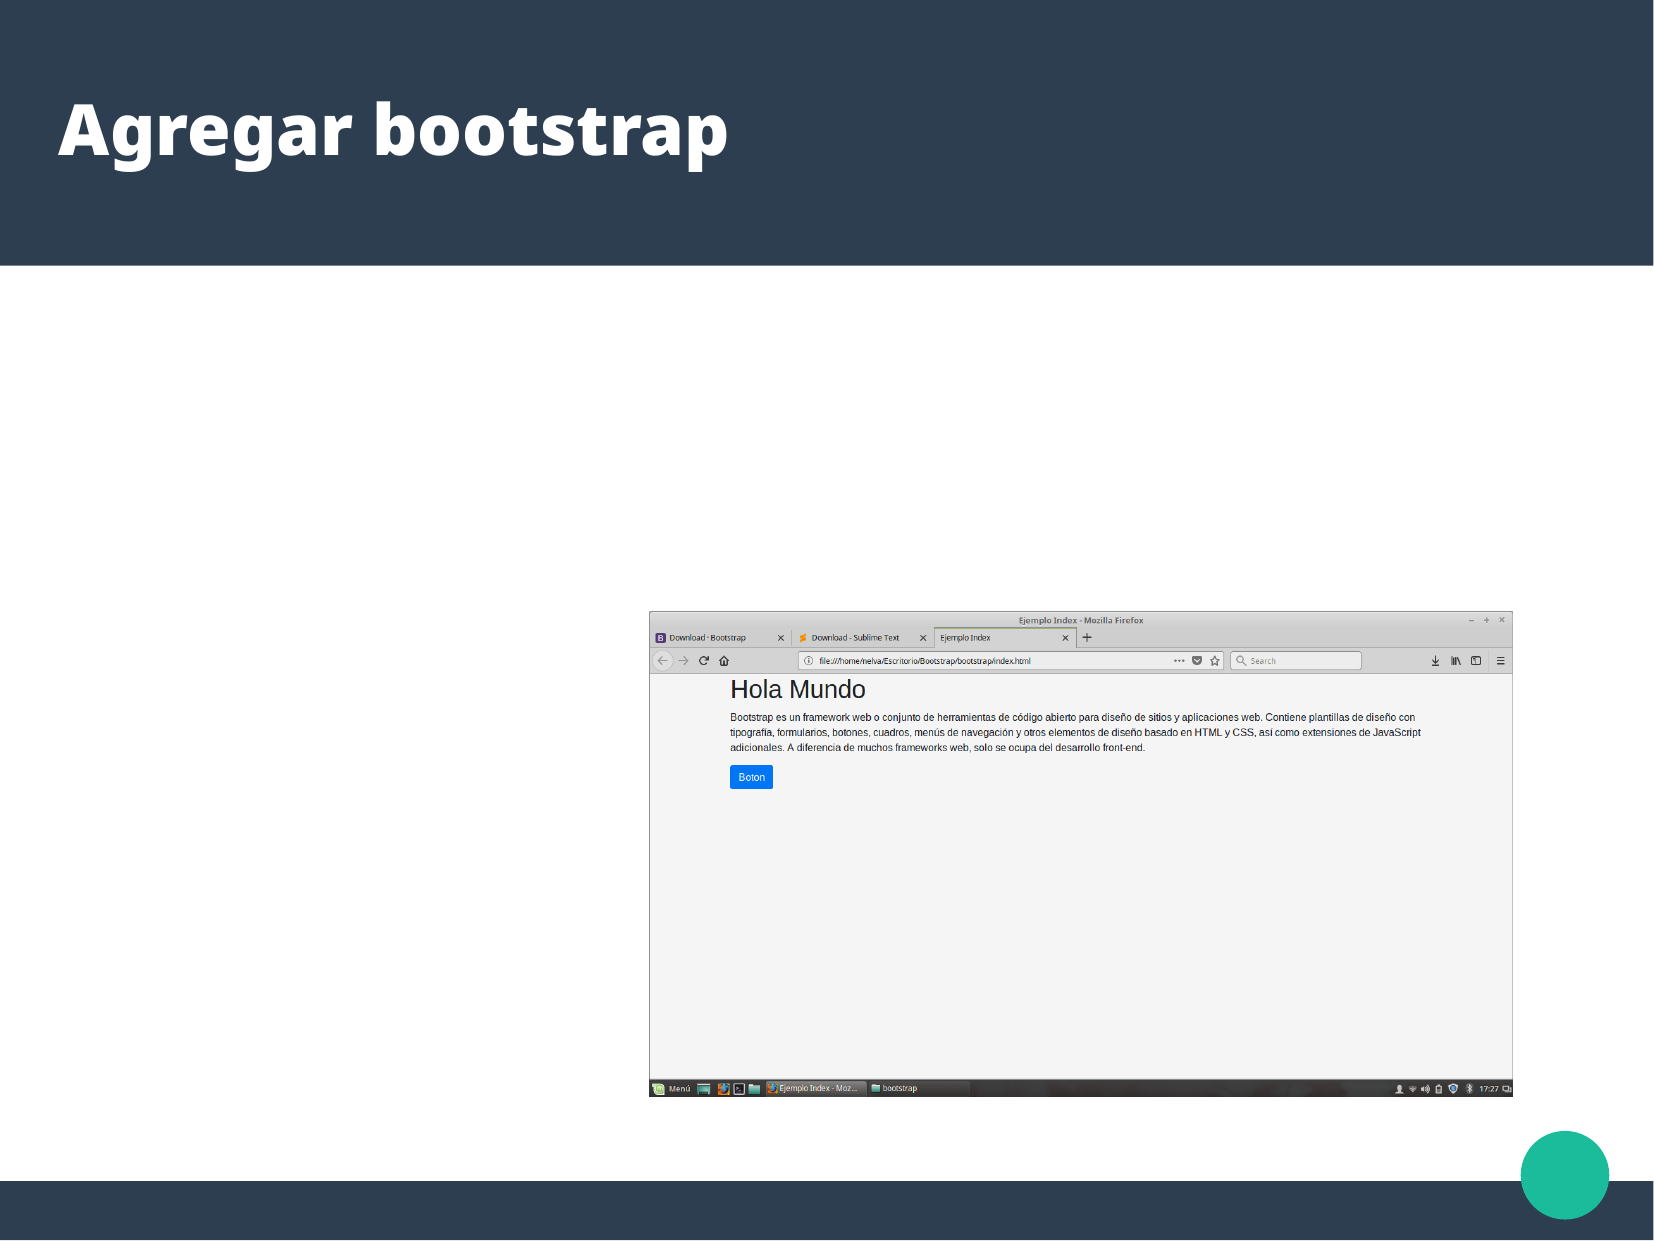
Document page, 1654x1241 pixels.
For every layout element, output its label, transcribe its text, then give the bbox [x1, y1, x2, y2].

title Agregar bootstrap [59, 49, 1595, 207]
picture [649, 611, 1513, 1097]
